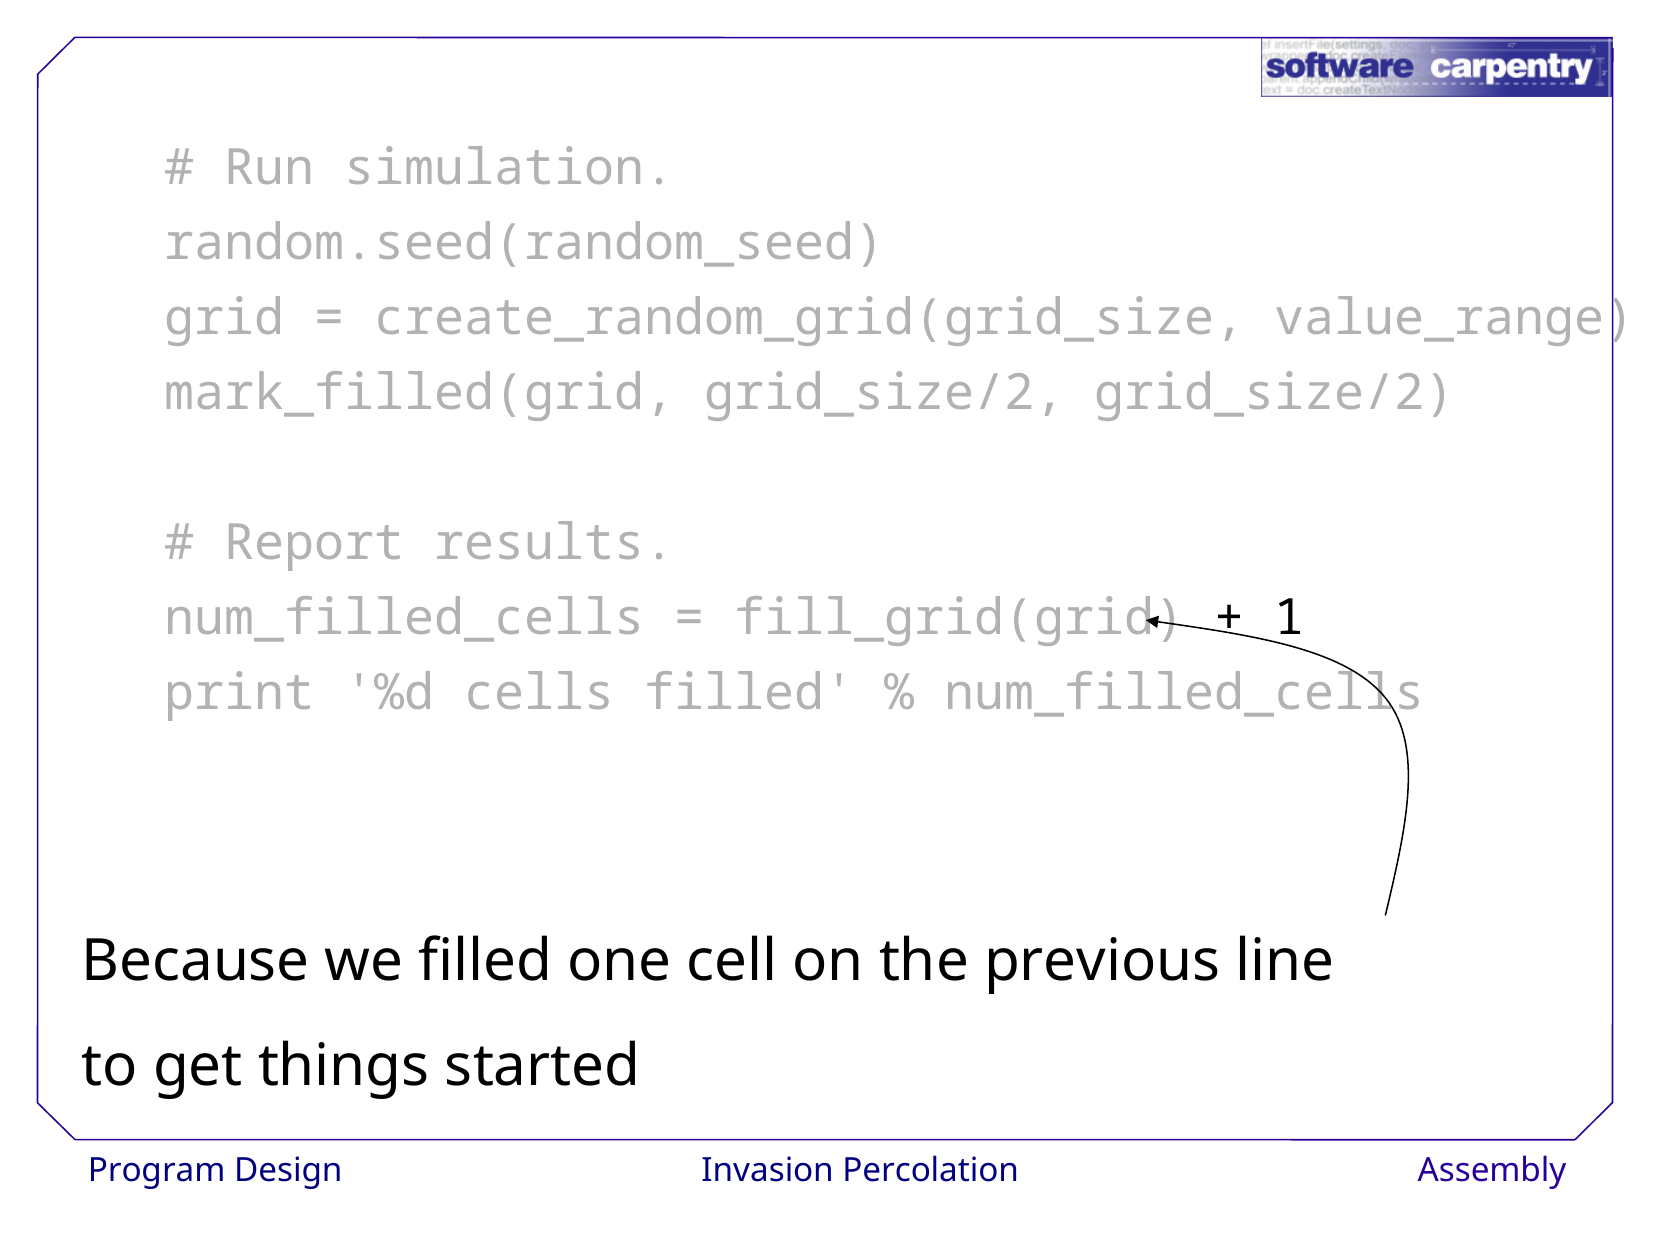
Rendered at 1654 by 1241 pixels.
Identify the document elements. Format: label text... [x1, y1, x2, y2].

picture [1261, 39, 1613, 97]
text_box Because we filled one cell on the previous line to get things started [67, 879, 1500, 1106]
text_box # Run simulation. random.seed(random_seed) grid = create_random_grid(grid_size, value_range) mark_filled(grid, grid_size/2, grid_size/2) # Report results. num_filled_cells = fill_grid(grid) + 1 print '%d cells filled' % num_filled_cells [89, 112, 1508, 1055]
